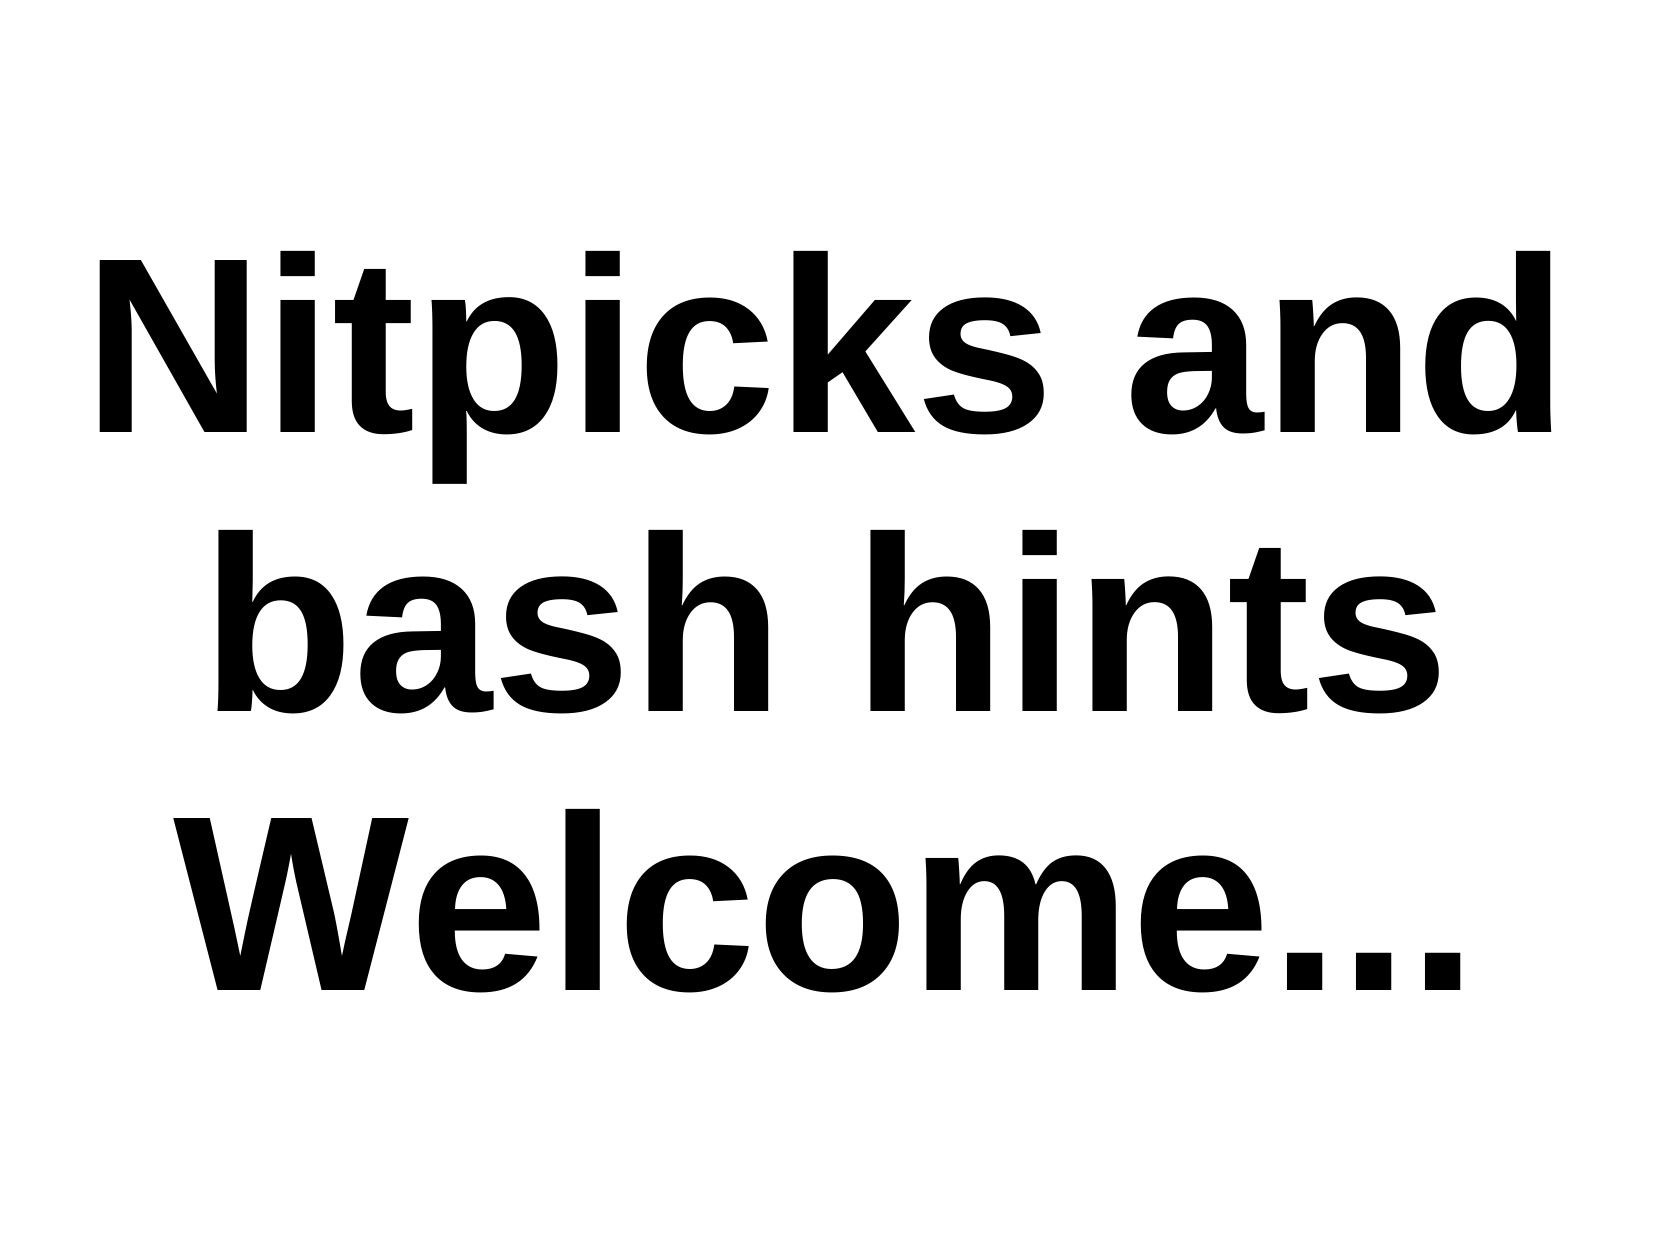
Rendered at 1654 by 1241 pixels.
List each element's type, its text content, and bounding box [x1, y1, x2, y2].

title Nitpicks and bash hints Welcome... [82, 49, 1571, 1201]
